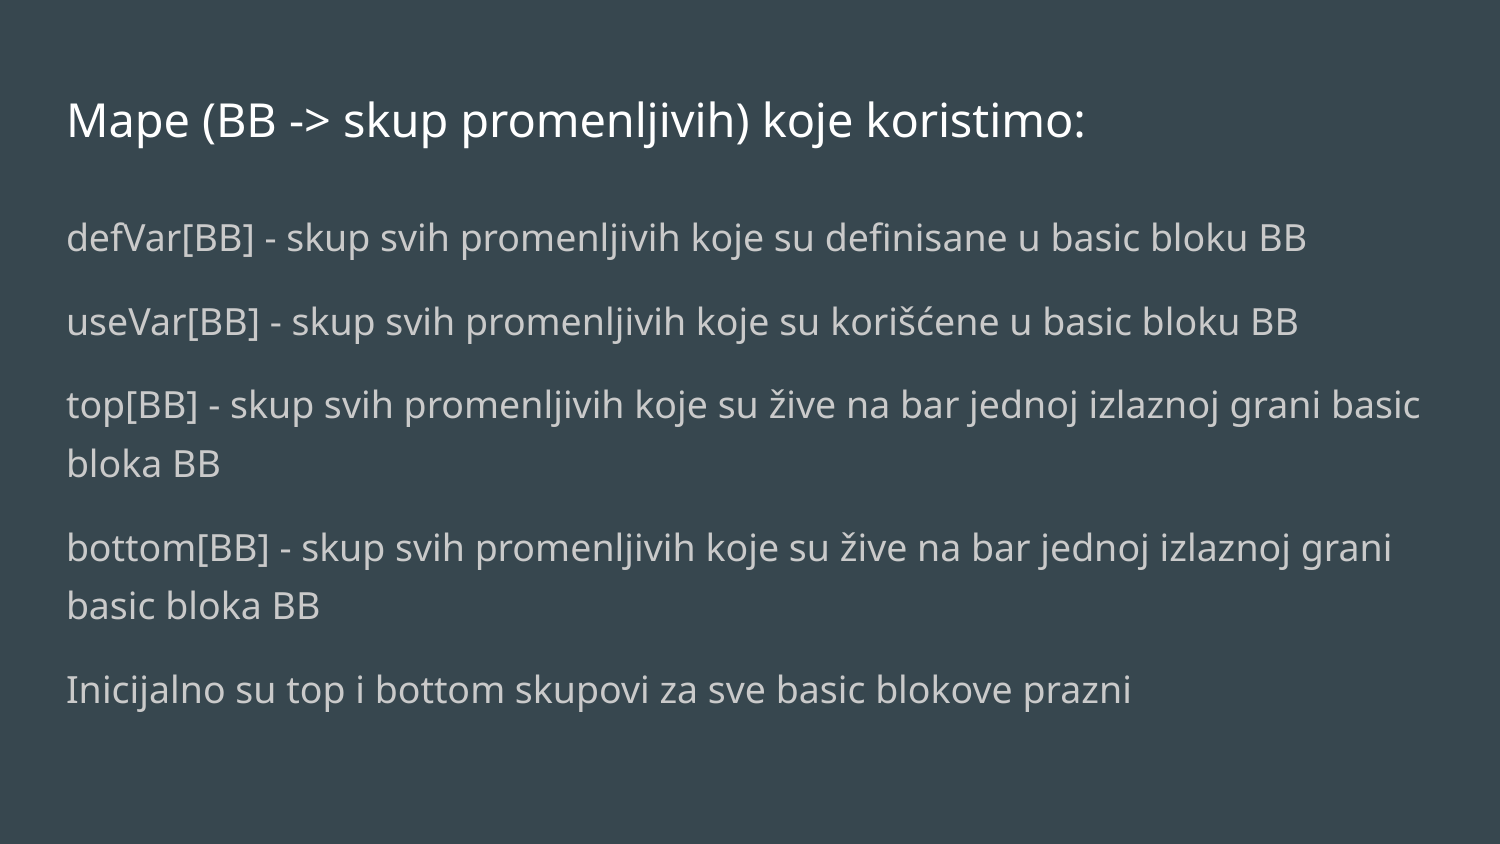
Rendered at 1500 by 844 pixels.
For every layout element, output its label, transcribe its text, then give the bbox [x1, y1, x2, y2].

title Mape (BB -> skup promenljivih) koje koristimo: [51, 72, 1449, 167]
list defVar[BB] - skup svih promenljivih koje su definisane u basic bloku BB useVar[BB] - skup svih promenljivih koje su korišćene u basic bloku BB top[BB] - skup svih promenljivih koje su žive na bar jednoj izlaznoj grani basic bloka BB bottom[BB] - skup svih promenljivih koje su žive na bar jednoj izlaznoj grani basic bloka BB Inicijalno su top i bottom skupovi za sve basic blokove prazni [51, 189, 1449, 750]
